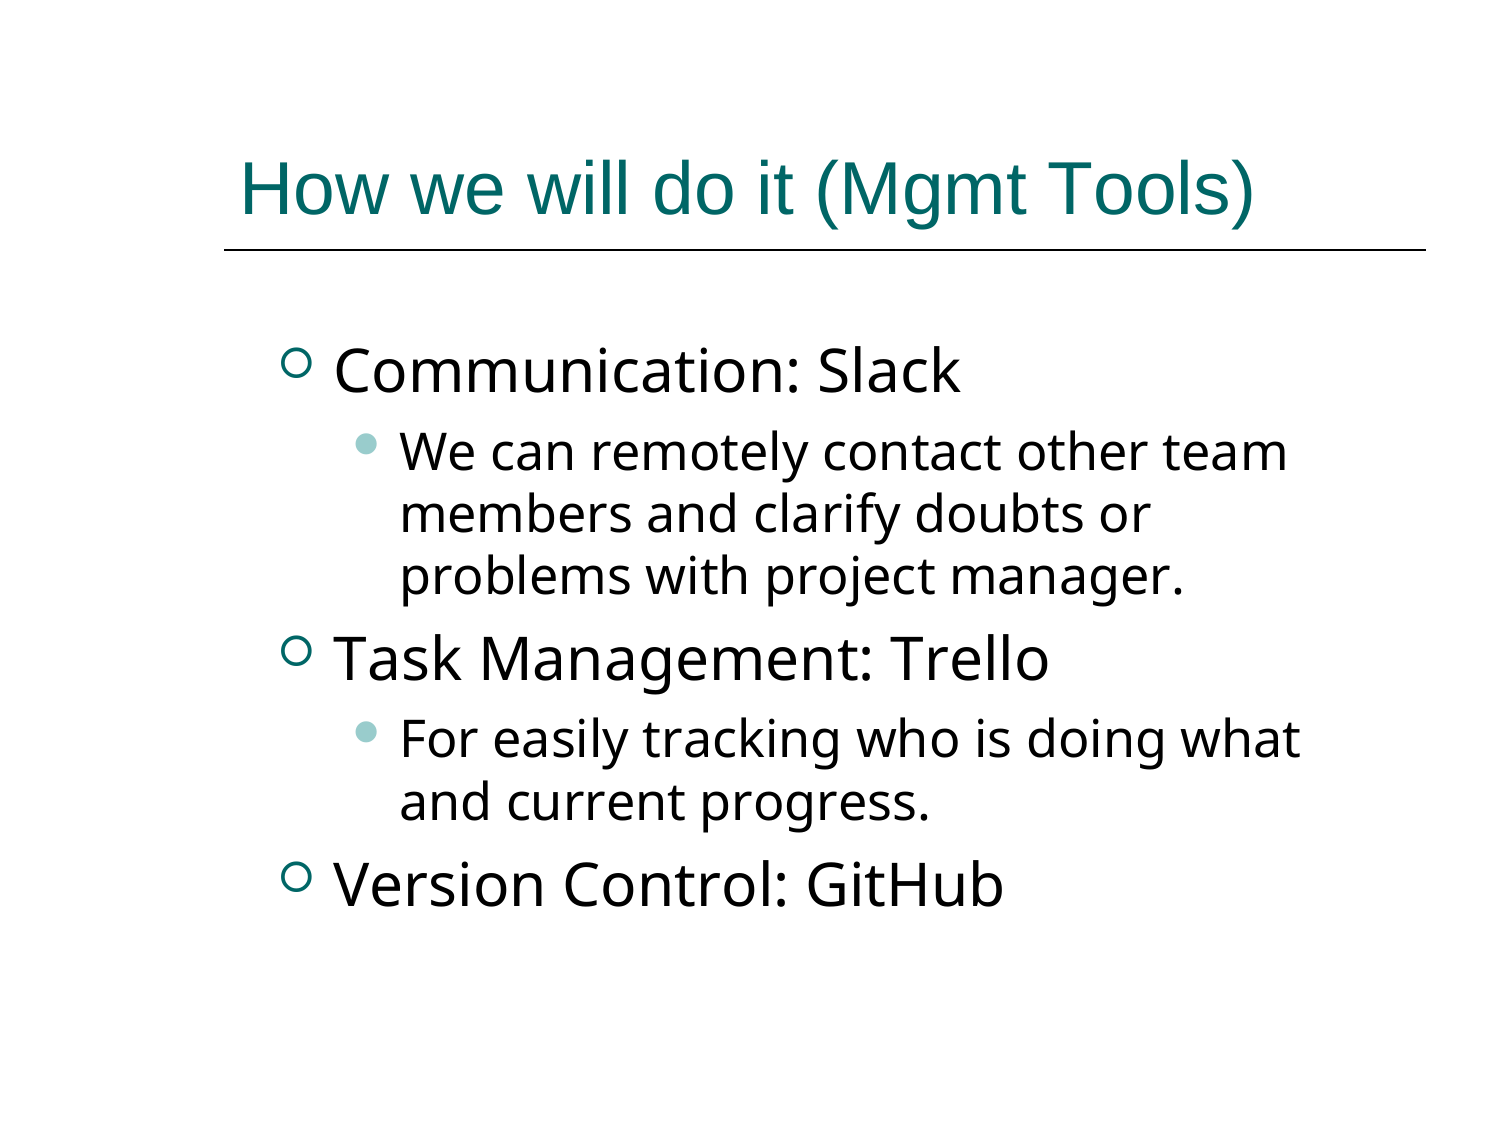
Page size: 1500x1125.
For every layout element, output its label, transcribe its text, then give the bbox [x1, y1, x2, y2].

text_box How we will do it (Mgmt Tools) [224, 49, 1425, 237]
text_box Communication: Slack We can remotely contact other team members and clarify doubts or problems with project manager. Task Management: Trello For easily tracking who is doing what and current progress. Version Control: GitHub [262, 324, 1401, 1001]
